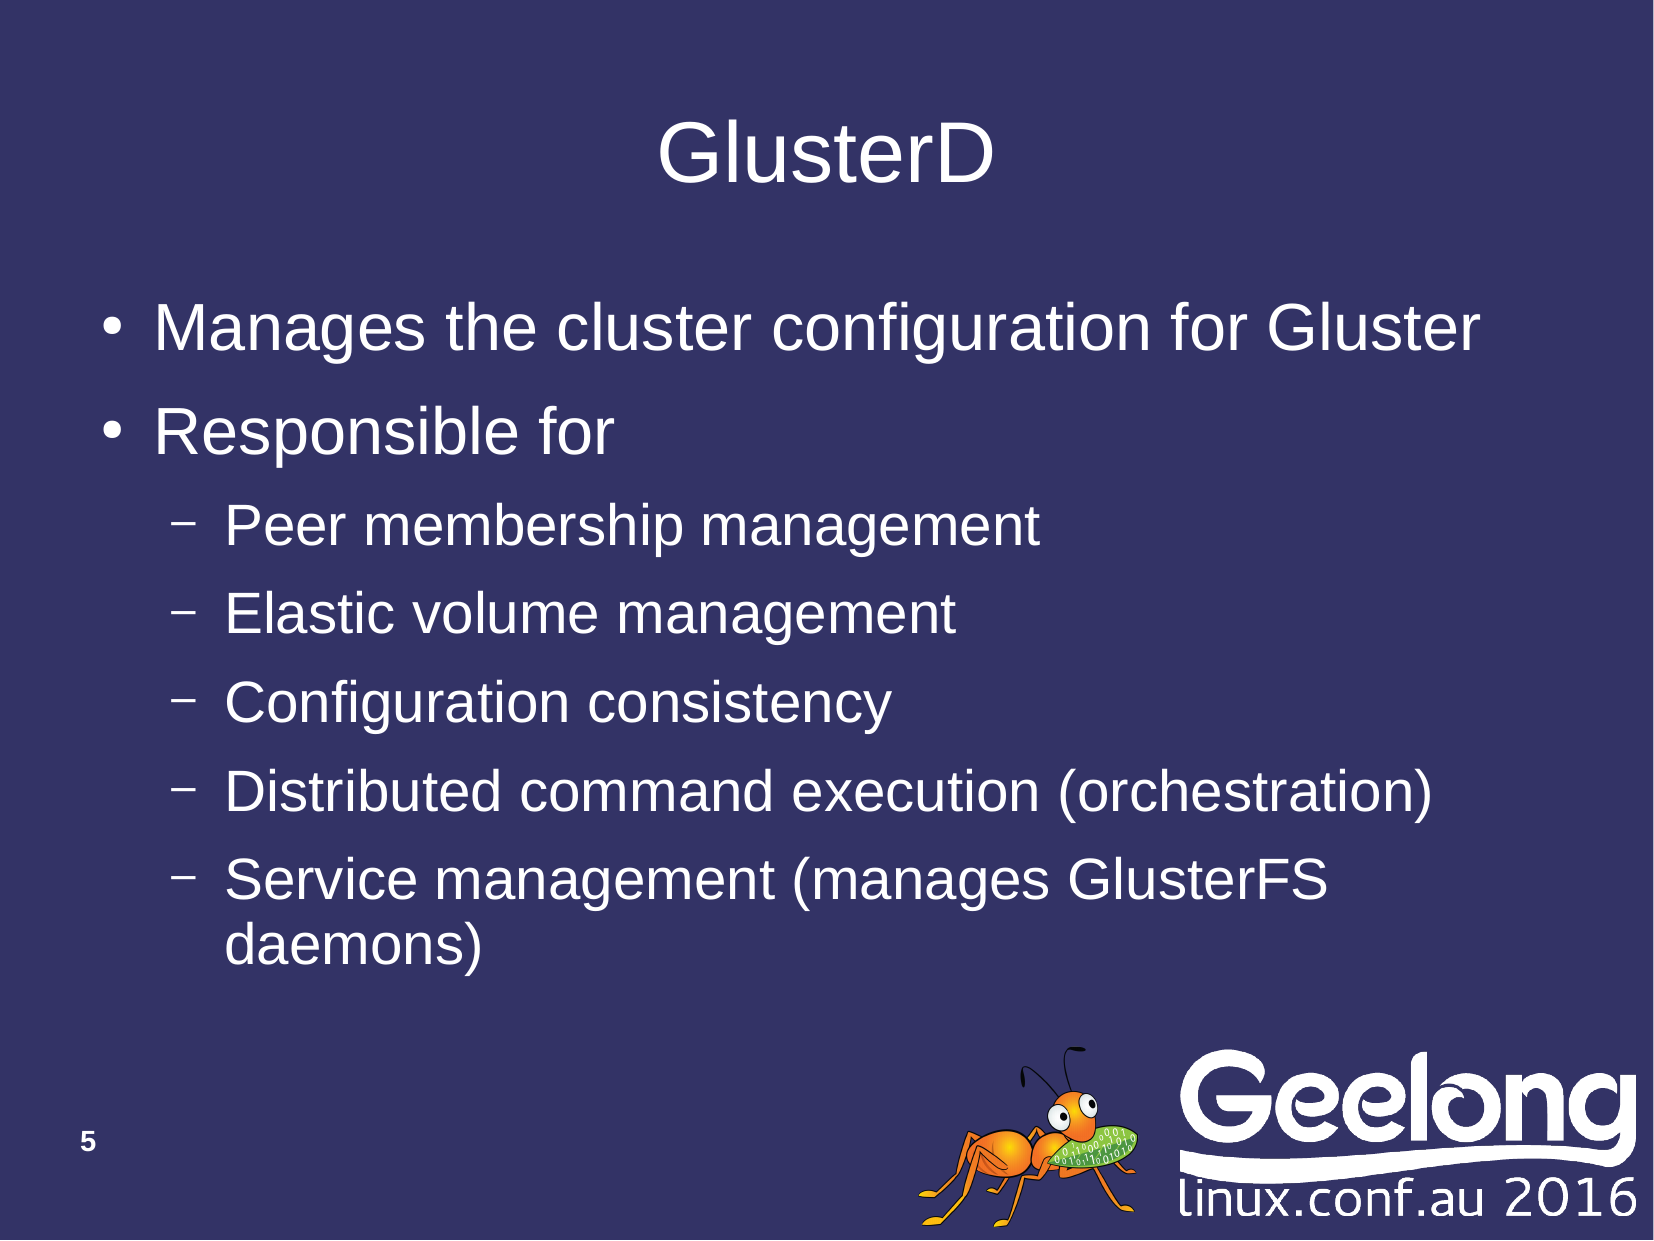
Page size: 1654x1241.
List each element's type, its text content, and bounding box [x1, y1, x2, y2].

picture [915, 1044, 1141, 1231]
title GlusterD [82, 49, 1571, 257]
picture [1180, 1049, 1636, 1216]
list Manages the cluster configuration for Gluster Responsible for Peer membership management Elastic volume management Configuration consistency Distributed command execution (orchestration) Service management (manages GlusterFS daemons) [82, 290, 1571, 1010]
